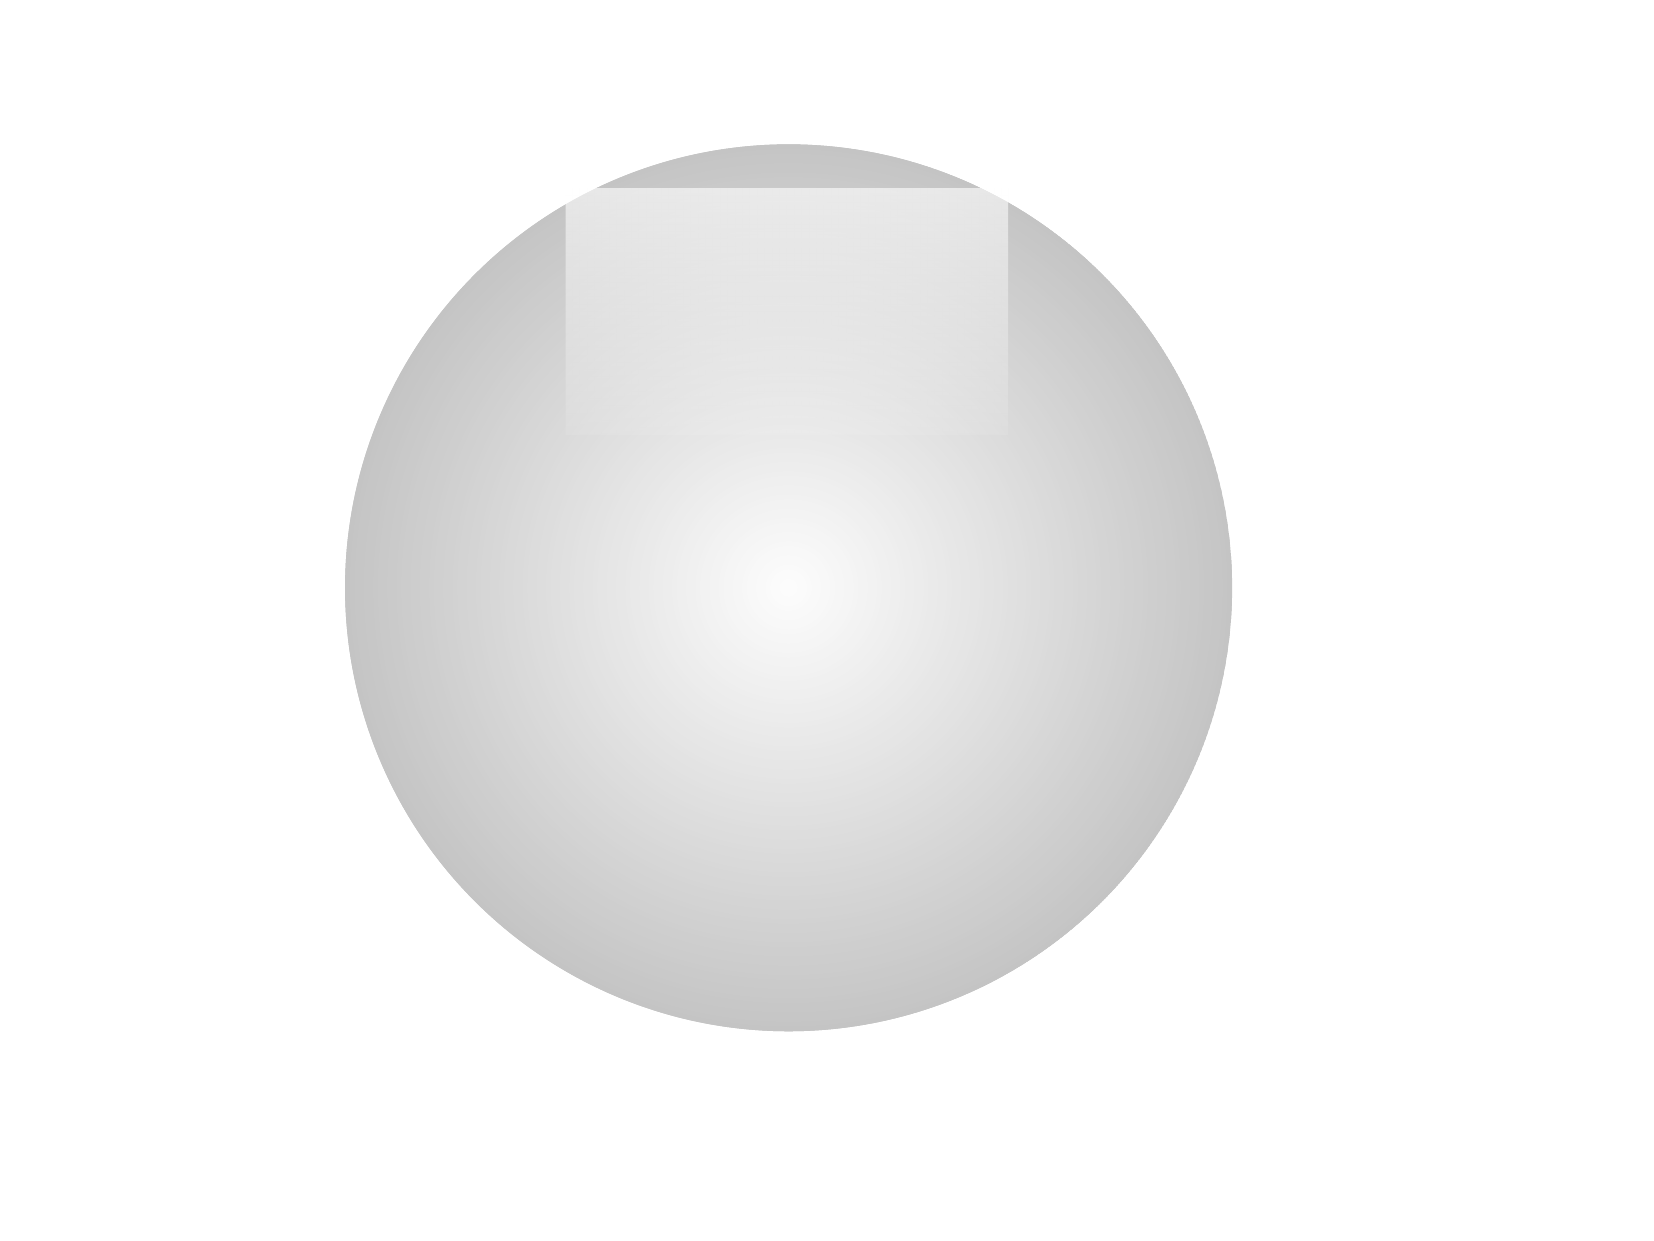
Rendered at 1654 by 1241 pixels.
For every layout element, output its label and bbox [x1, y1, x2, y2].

picture [313, 112, 1264, 1063]
